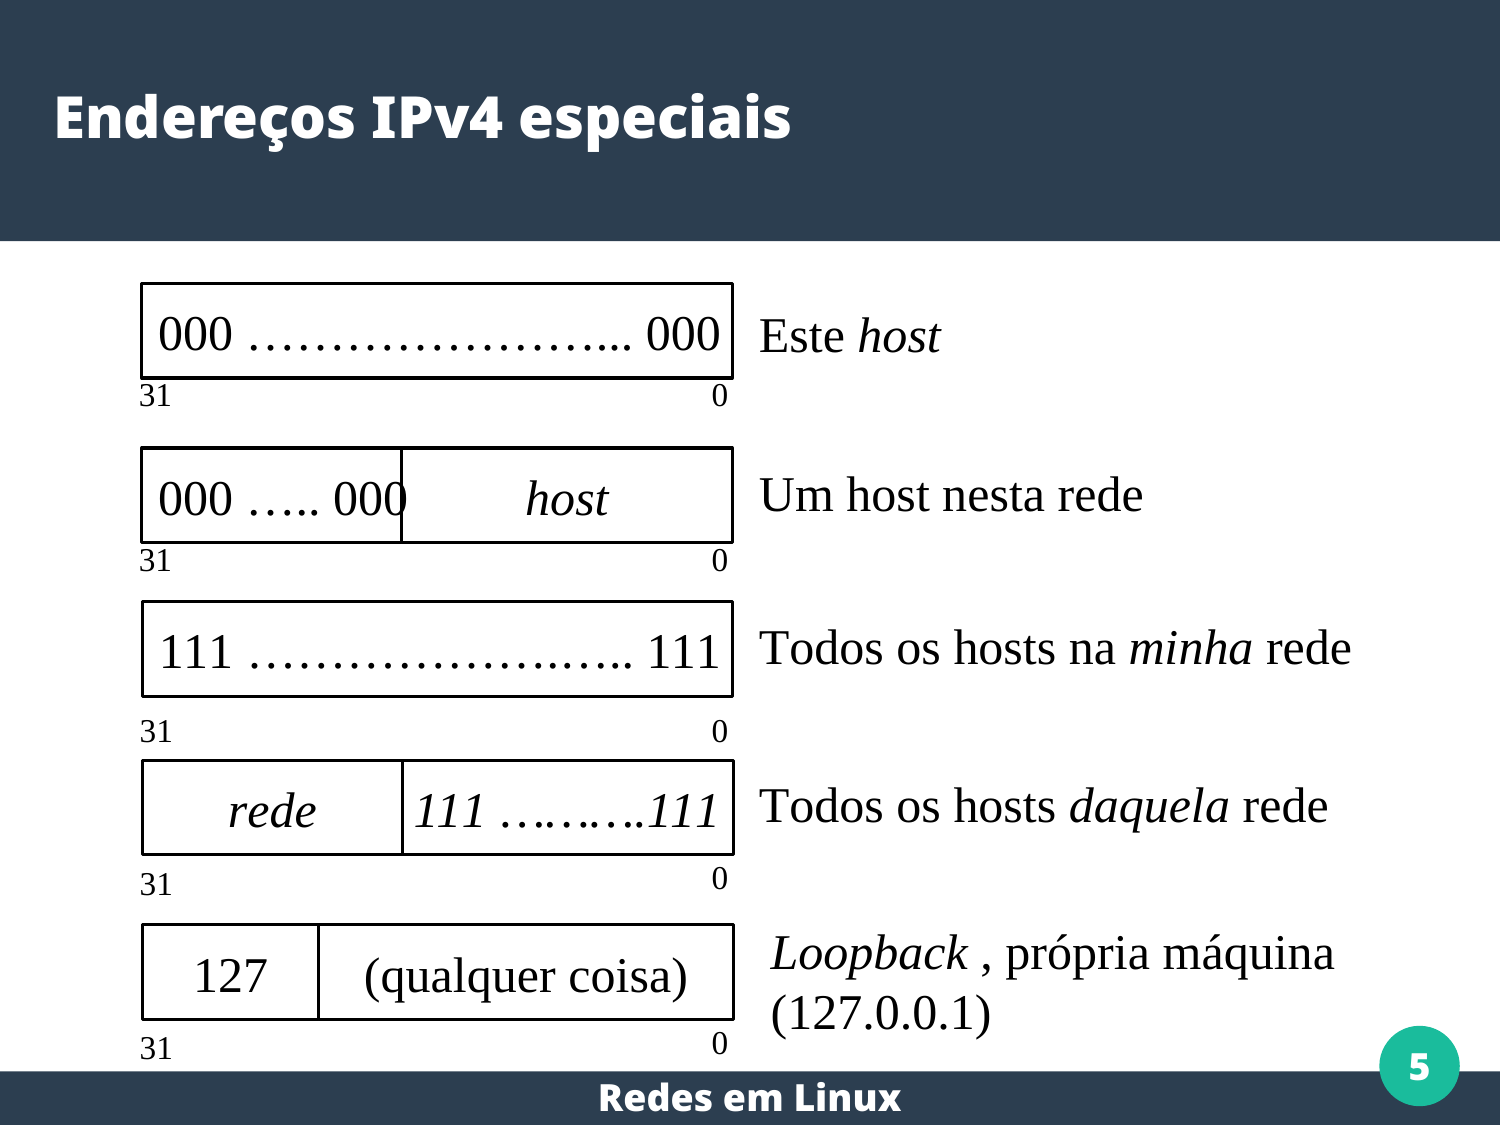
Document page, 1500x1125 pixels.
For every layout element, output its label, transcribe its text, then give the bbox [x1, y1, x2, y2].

text_box Todos os hosts na minha rede [744, 606, 1406, 682]
text_box 0 [696, 702, 762, 757]
text_box 0 [696, 530, 762, 586]
text_box 000 ….. 000 [389, 484, 401, 514]
title Endereços IPv4 especiais [53, 44, 1447, 188]
text_box 111 ……………….….. 111 [142, 601, 733, 697]
text_box 127 [142, 924, 318, 1020]
text_box rede [142, 760, 402, 855]
text_box 31 [124, 854, 190, 910]
text_box Este host [744, 295, 1182, 371]
text_box Todos os hosts daquela rede [744, 765, 1406, 841]
text_box host [401, 448, 733, 543]
text_box 111 ……….111 [402, 760, 734, 855]
text_box 0 [696, 849, 762, 904]
text_box 0 [696, 1013, 762, 1069]
text_box 31 [124, 1019, 190, 1075]
text_box (qualquer coisa) [318, 924, 734, 1020]
text_box 31 [124, 366, 189, 421]
text_box Loopback , própria máquina (127.0.0.1) [755, 912, 1418, 1048]
text_box 000 …………………... 000 [141, 283, 733, 378]
text_box 000 ….. 000 [141, 448, 401, 543]
text_box Um host nesta rede [744, 453, 1182, 529]
text_box 31 [124, 702, 190, 757]
text_box 31 [124, 530, 189, 586]
text_box 0 [696, 366, 762, 422]
